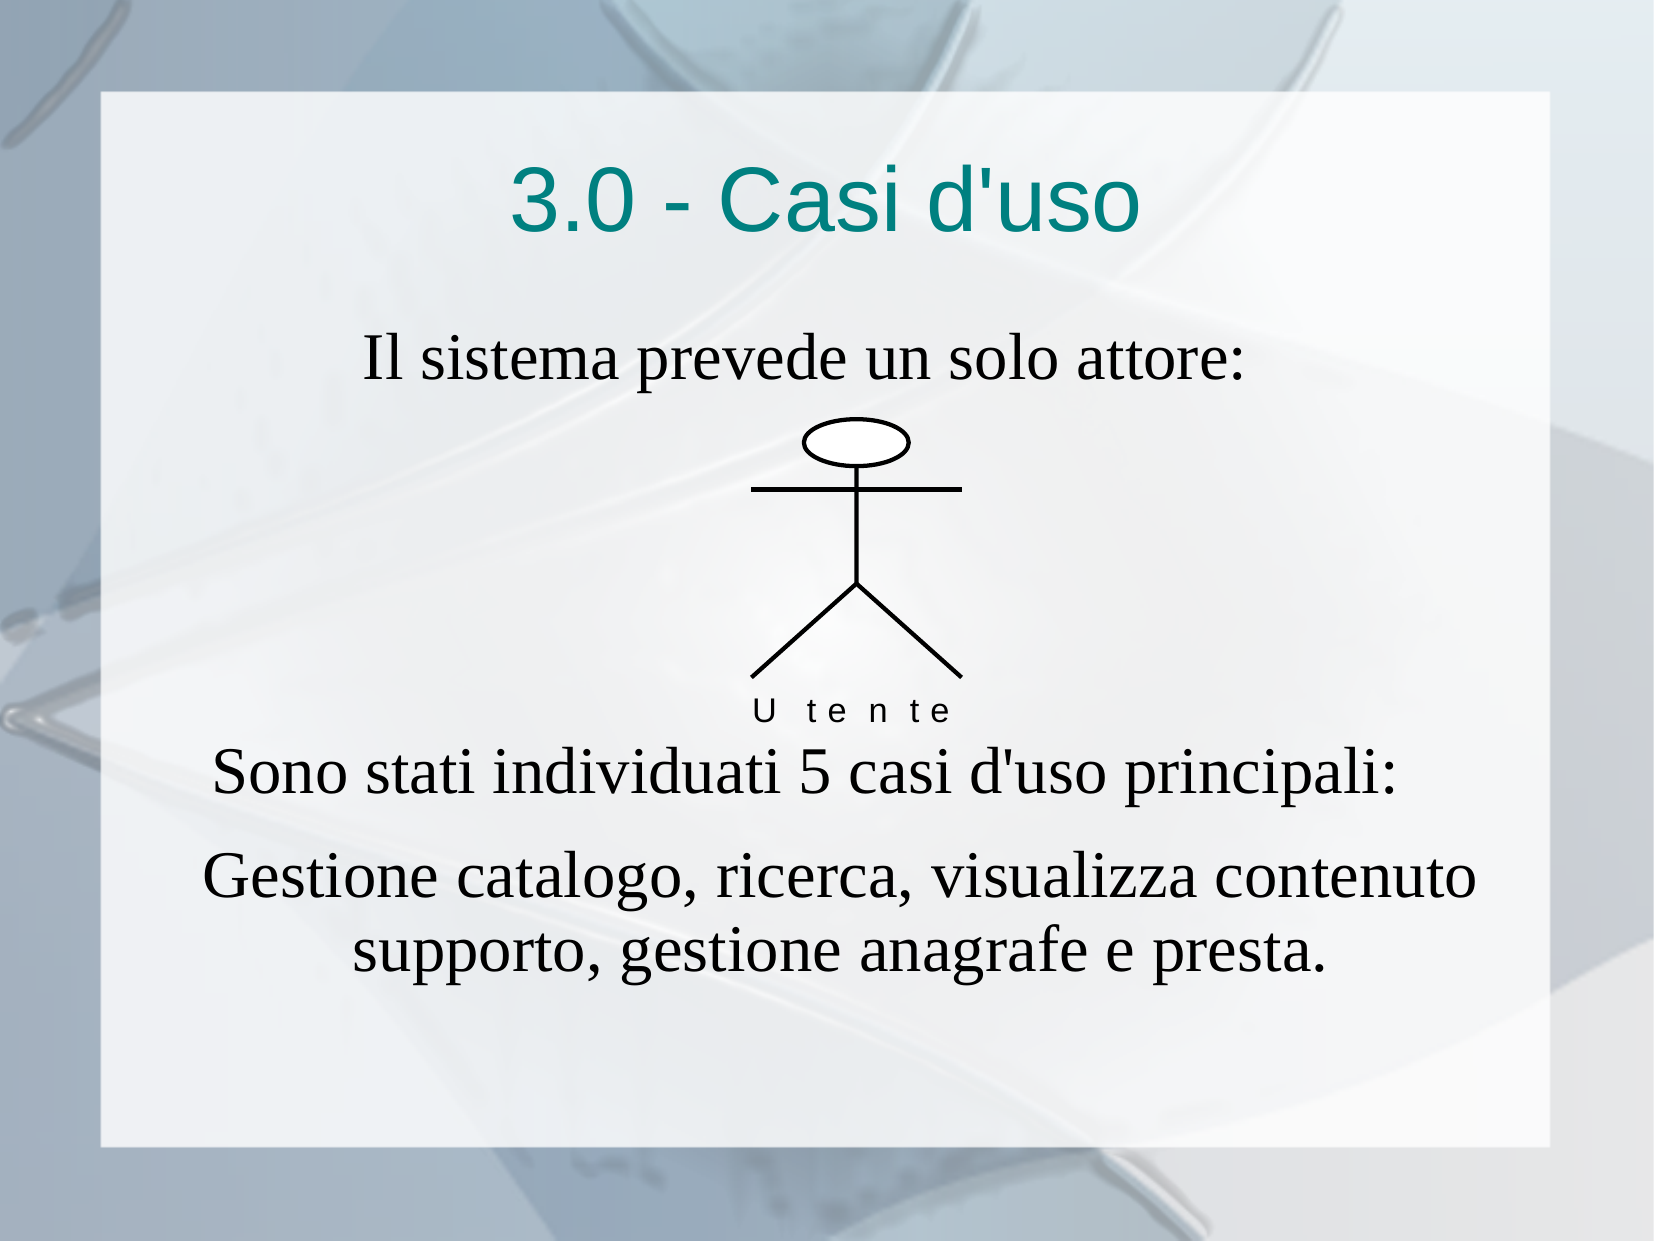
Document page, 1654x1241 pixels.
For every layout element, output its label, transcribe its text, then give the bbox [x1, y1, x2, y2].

title 3.0 - Casi d'uso [118, 104, 1536, 297]
list Il sistema prevede un solo attore: Sono stati individuati 5 casi d'uso principali: Gestione catalogo, ricerca, visualizza contenuto supporto, gestione anagrafe e presta. [124, 319, 1489, 1090]
picture [0, 0, 1654, 1241]
